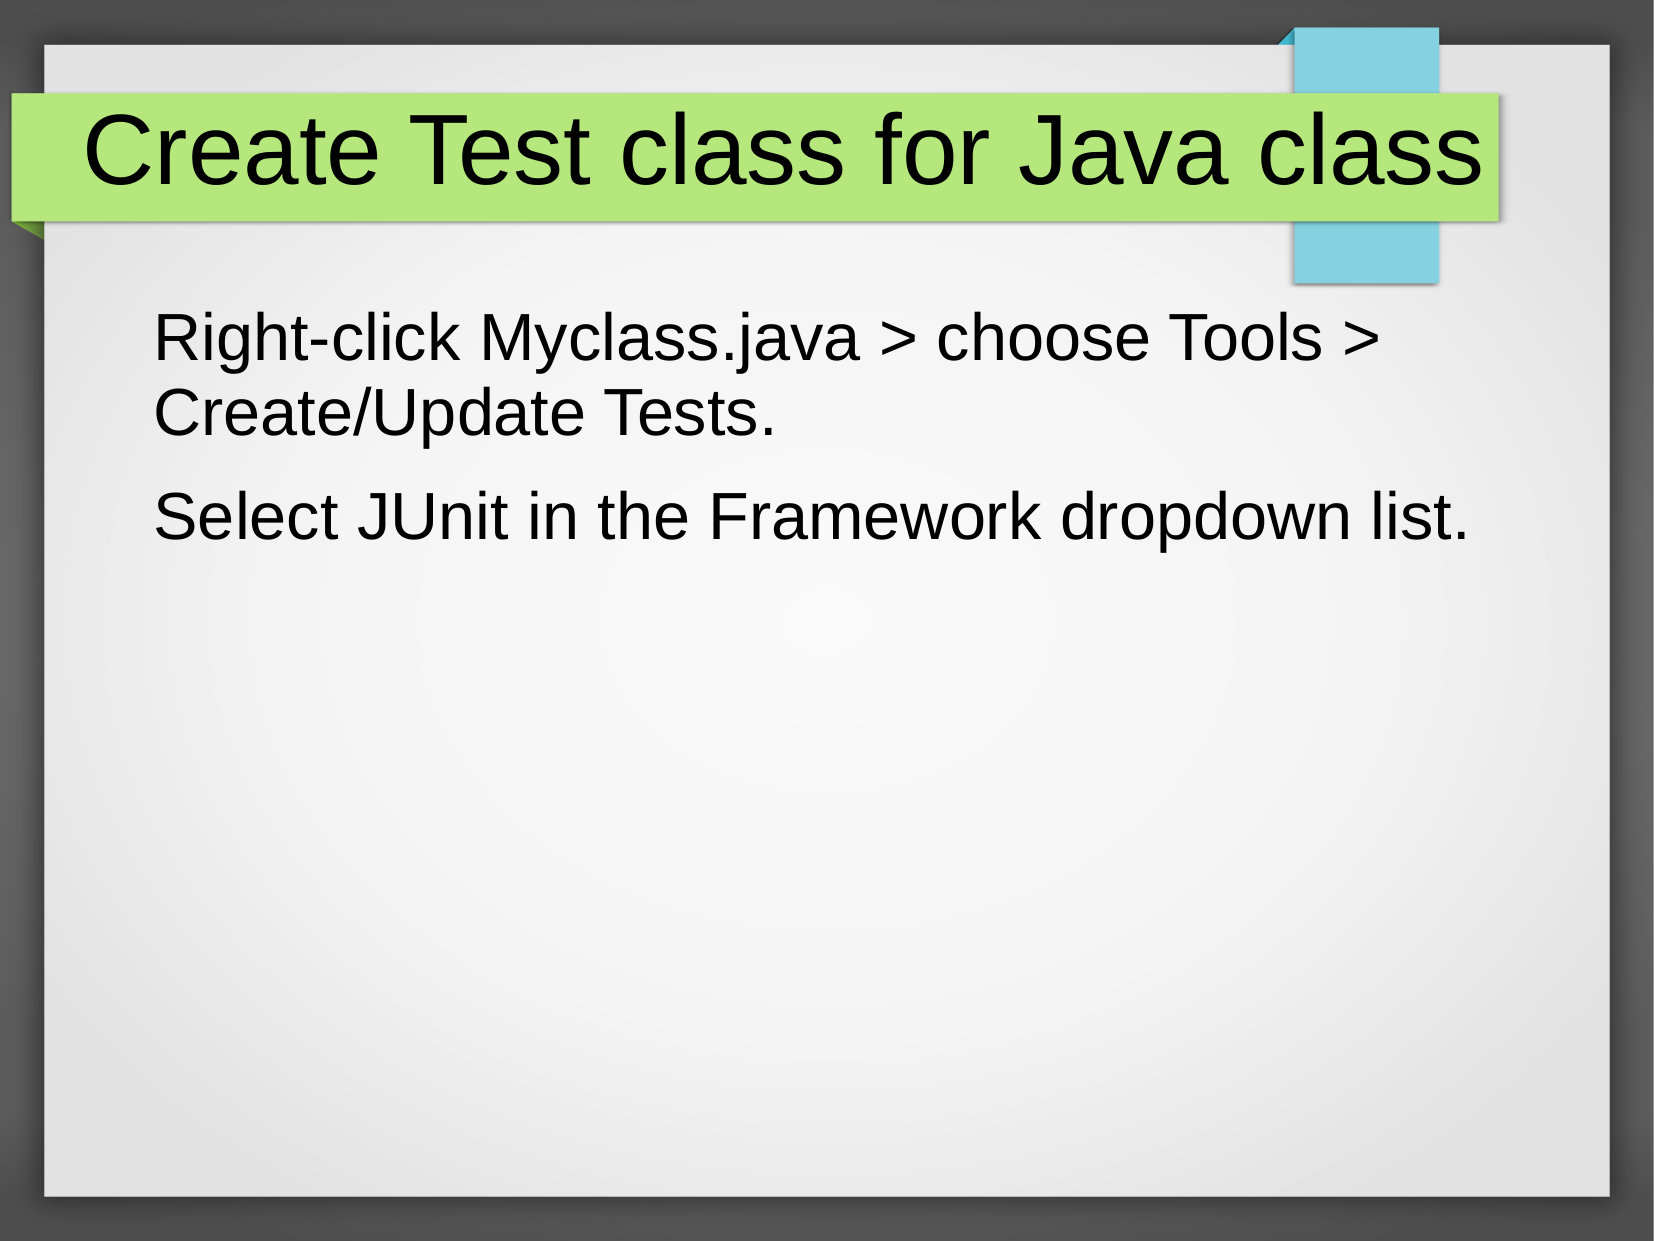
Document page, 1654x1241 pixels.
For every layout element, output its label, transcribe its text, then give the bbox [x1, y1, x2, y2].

picture [0, 0, 1654, 1241]
title Create Test class for Java class [82, 47, 1571, 210]
list Right-click Myclass.java > choose Tools > Create/Update Tests. Select JUnit in the Framework dropdown list. [82, 210, 1571, 1141]
